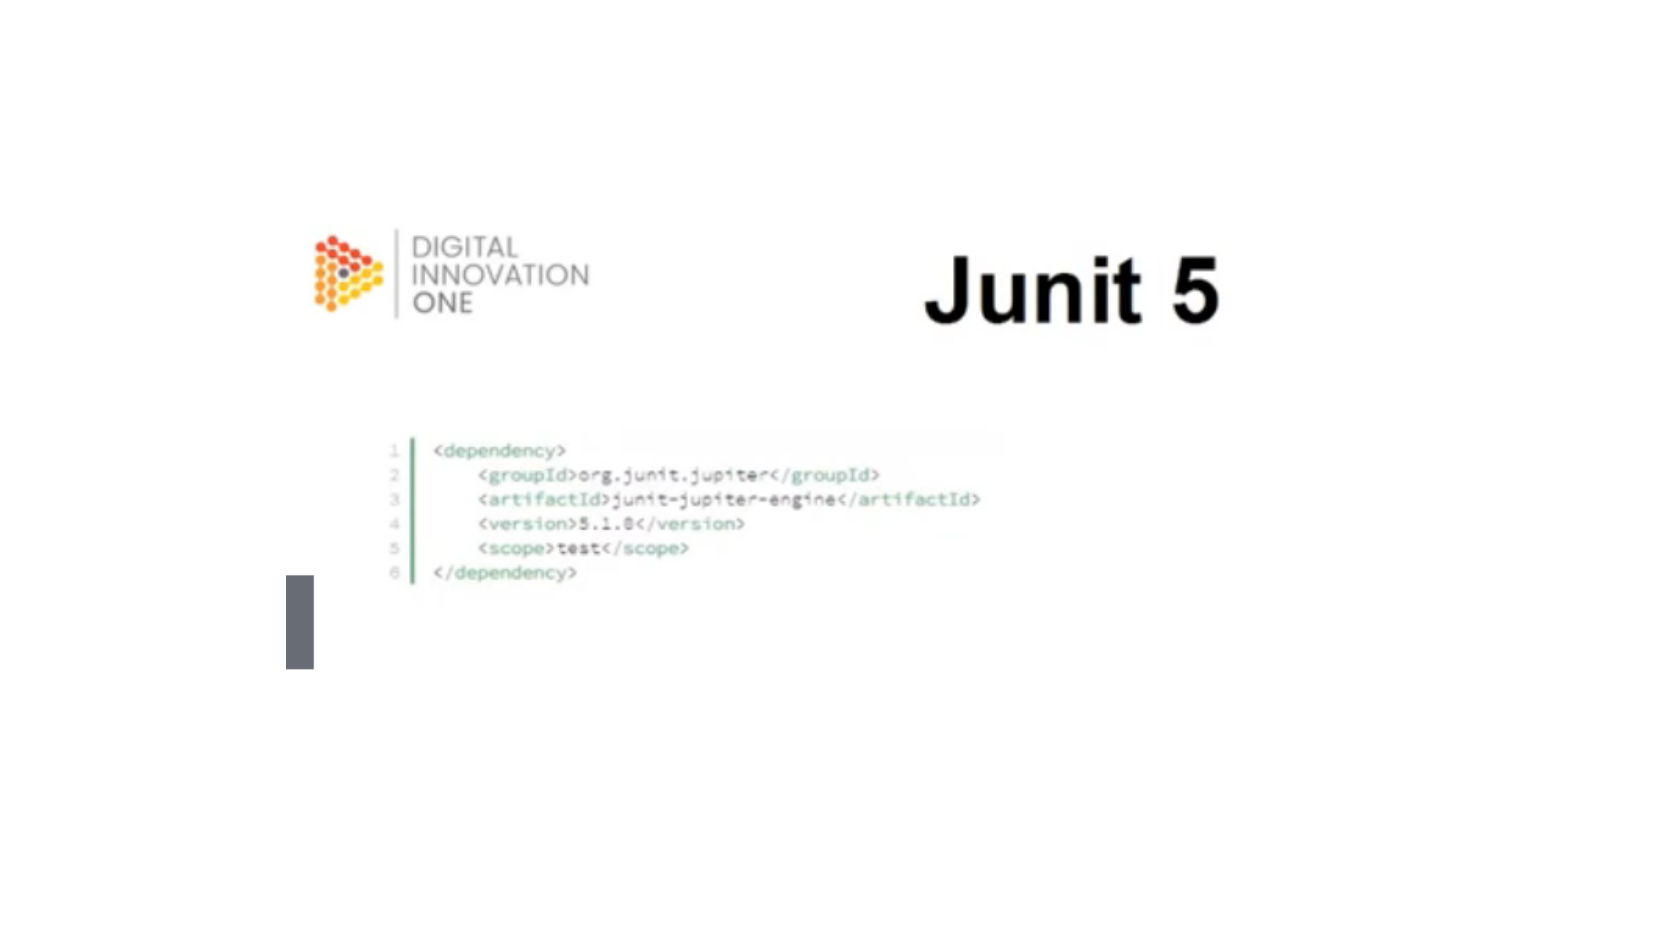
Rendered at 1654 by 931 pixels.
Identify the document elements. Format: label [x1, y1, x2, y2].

picture [286, 198, 1379, 740]
